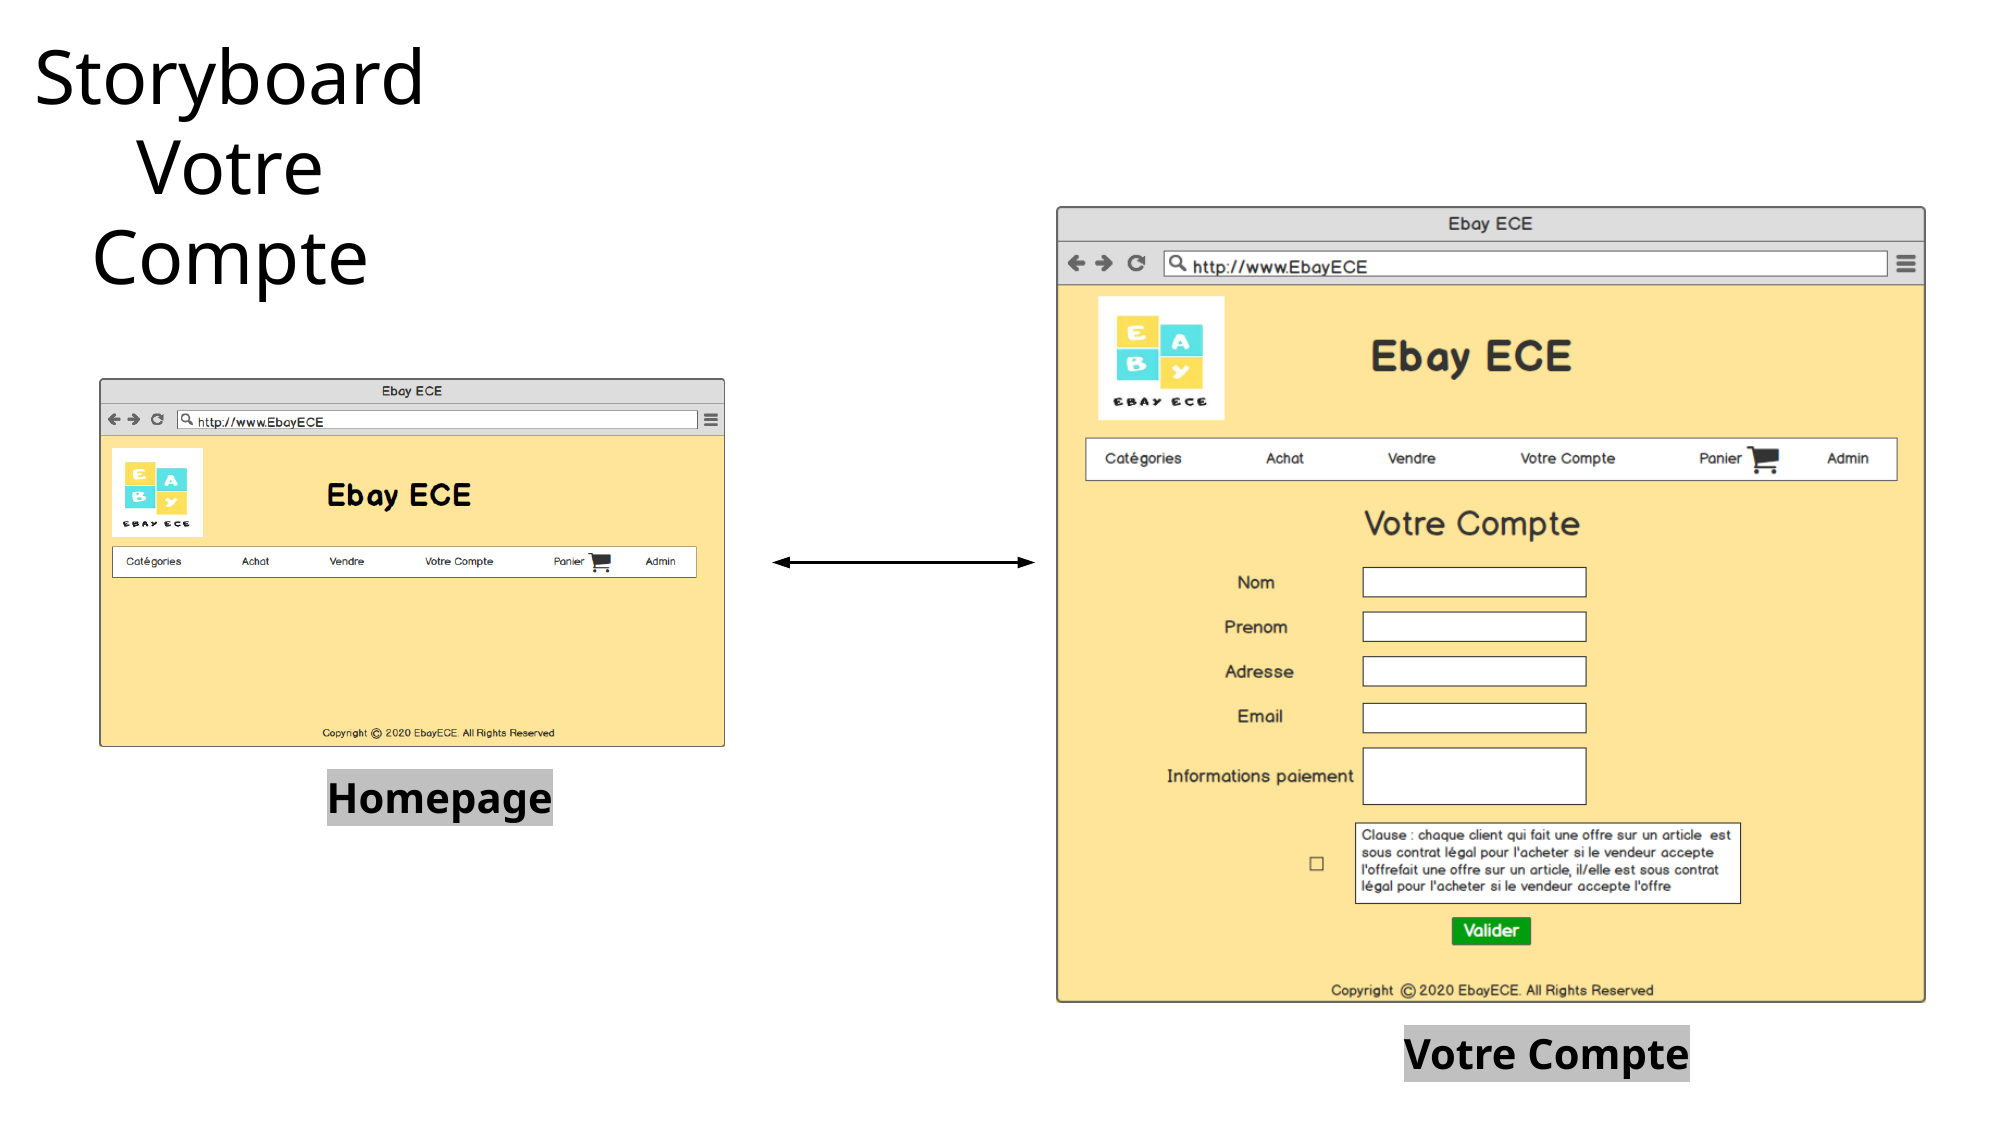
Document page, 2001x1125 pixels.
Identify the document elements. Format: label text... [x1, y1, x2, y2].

text_box Homepage [311, 764, 575, 831]
text_box Votre Compte [1389, 1020, 1832, 1087]
picture [1056, 206, 1926, 1003]
text_box Storyboard Votre Compte [0, 22, 461, 220]
picture [99, 378, 725, 747]
